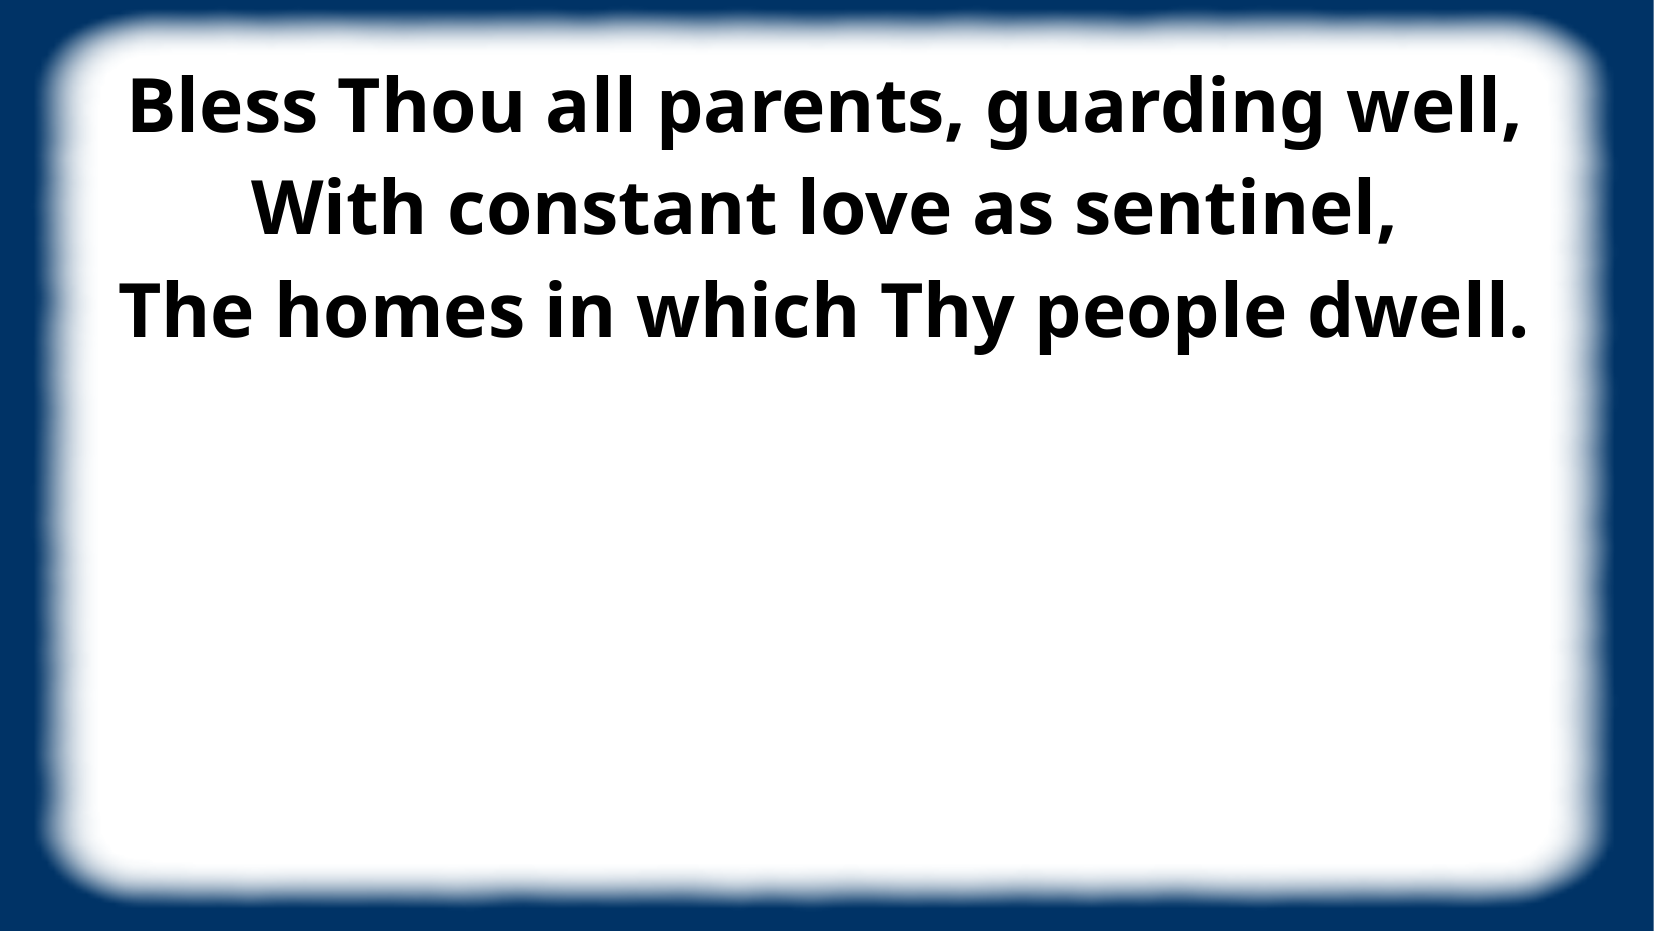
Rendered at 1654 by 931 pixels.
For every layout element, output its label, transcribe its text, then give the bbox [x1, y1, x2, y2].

picture [0, 0, 1654, 931]
text_box Bless Thou all parents, guarding well, With constant love as sentinel, The homes in which Thy people dwell. [75, 45, 1576, 360]
